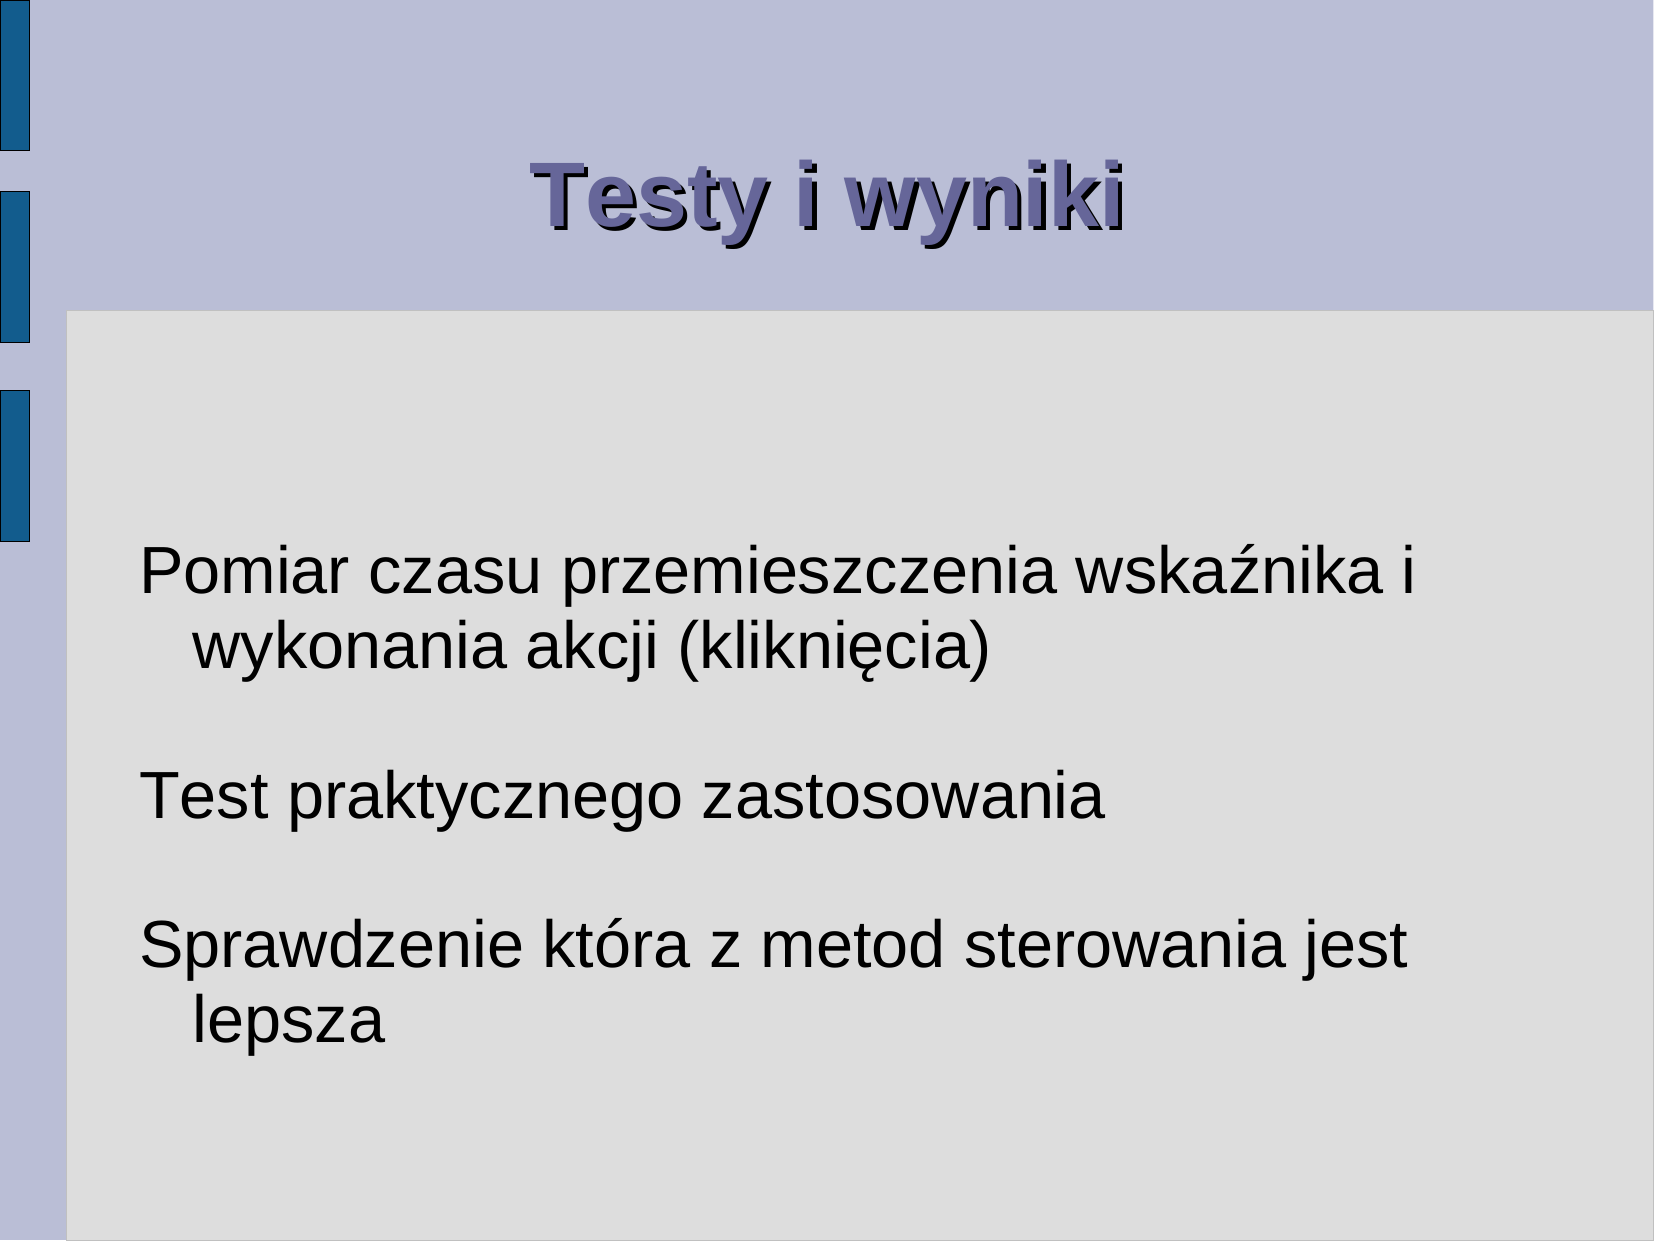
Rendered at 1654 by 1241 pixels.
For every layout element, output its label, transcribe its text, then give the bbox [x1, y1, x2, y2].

title Testy i wyniki [121, 98, 1534, 291]
list Pomiar czasu przemieszczenia wskaźnika i wykonania akcji (kliknięcia) Test praktycznego zastosowania Sprawdzenie która z metod sterowania jest lepsza [121, 533, 1534, 1085]
